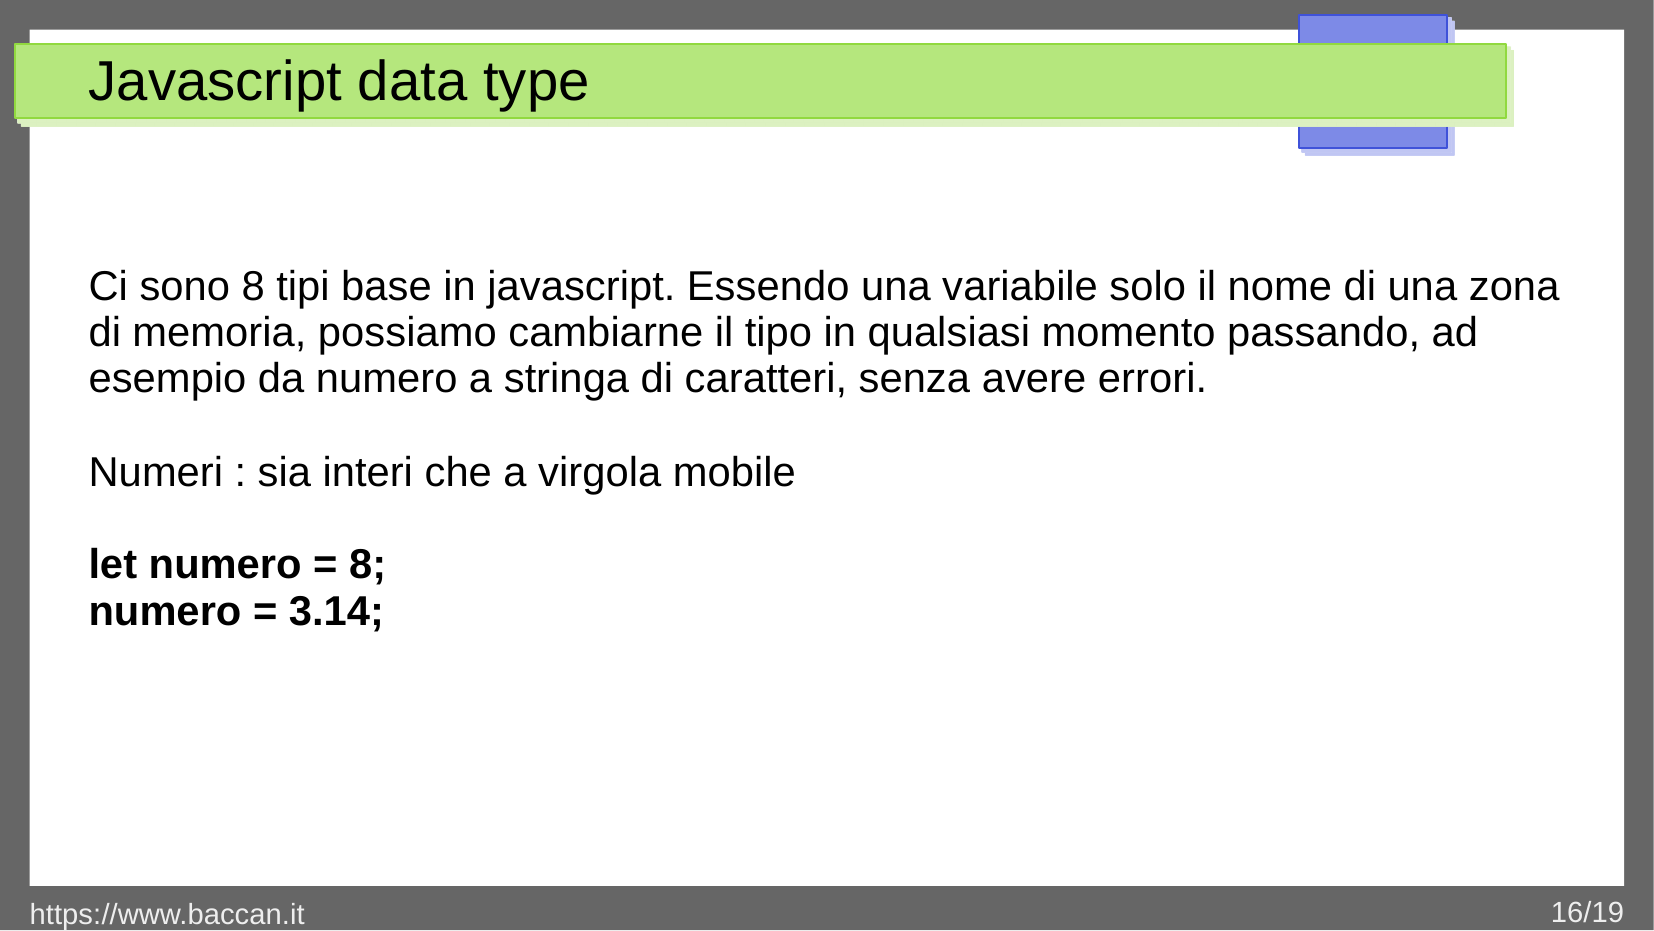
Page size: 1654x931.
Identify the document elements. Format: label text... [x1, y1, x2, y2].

title Javascript data type [88, 44, 1506, 119]
text_box Ci sono 8 tipi base in javascript. Essendo una variabile solo il nome di una zona di memoria, possiamo cambiarne il tipo in qualsiasi momento passando, ad esempio da numero a stringa di caratteri, senza avere errori. Numeri : sia interi che a virgola mobile let numero = 8; numero = 3.14; [88, 169, 1565, 821]
